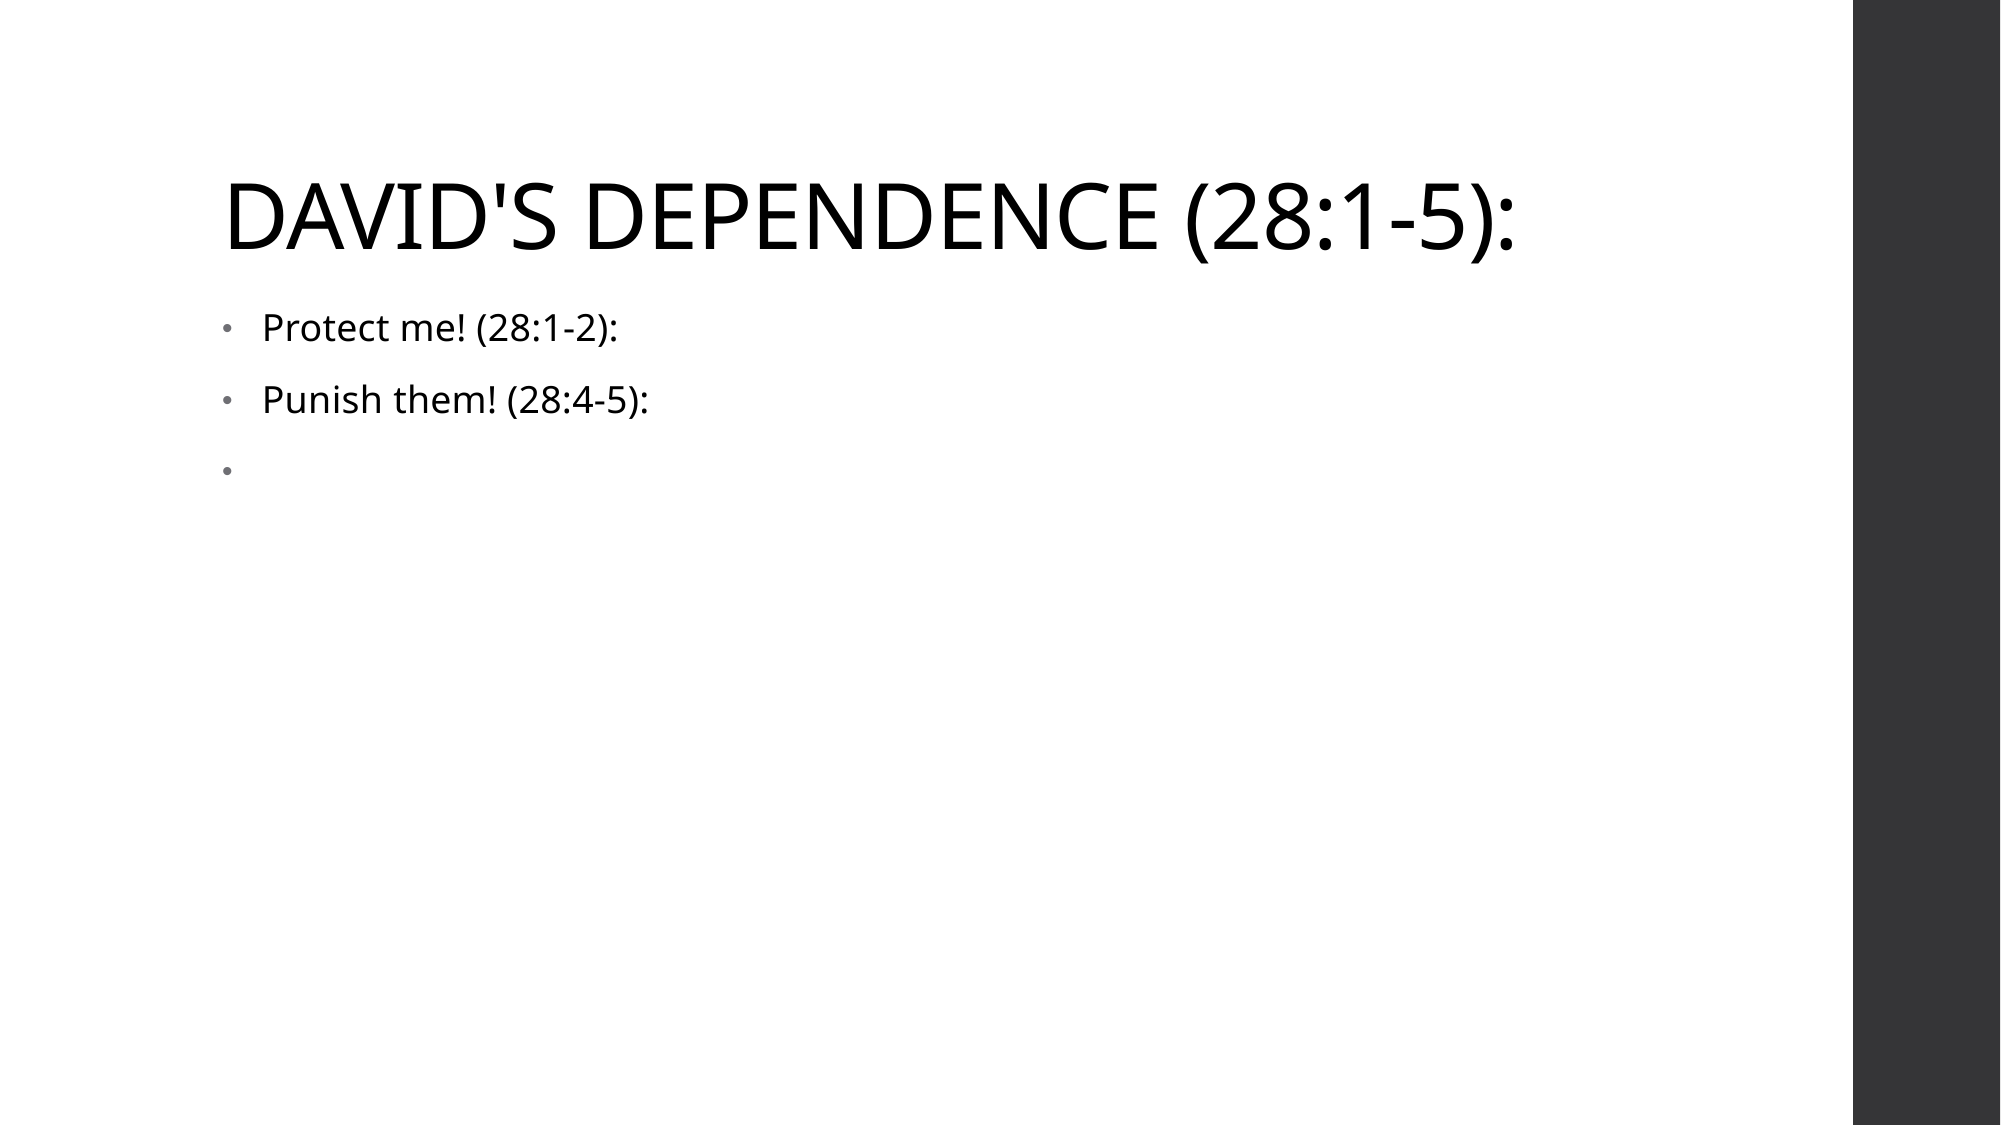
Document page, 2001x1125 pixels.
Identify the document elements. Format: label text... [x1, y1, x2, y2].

title DAVID'S DEPENDENCE (28:1-5): [206, 60, 1797, 278]
list Protect me! (28:1-2): Punish them! (28:4-5): [206, 299, 1617, 1014]
